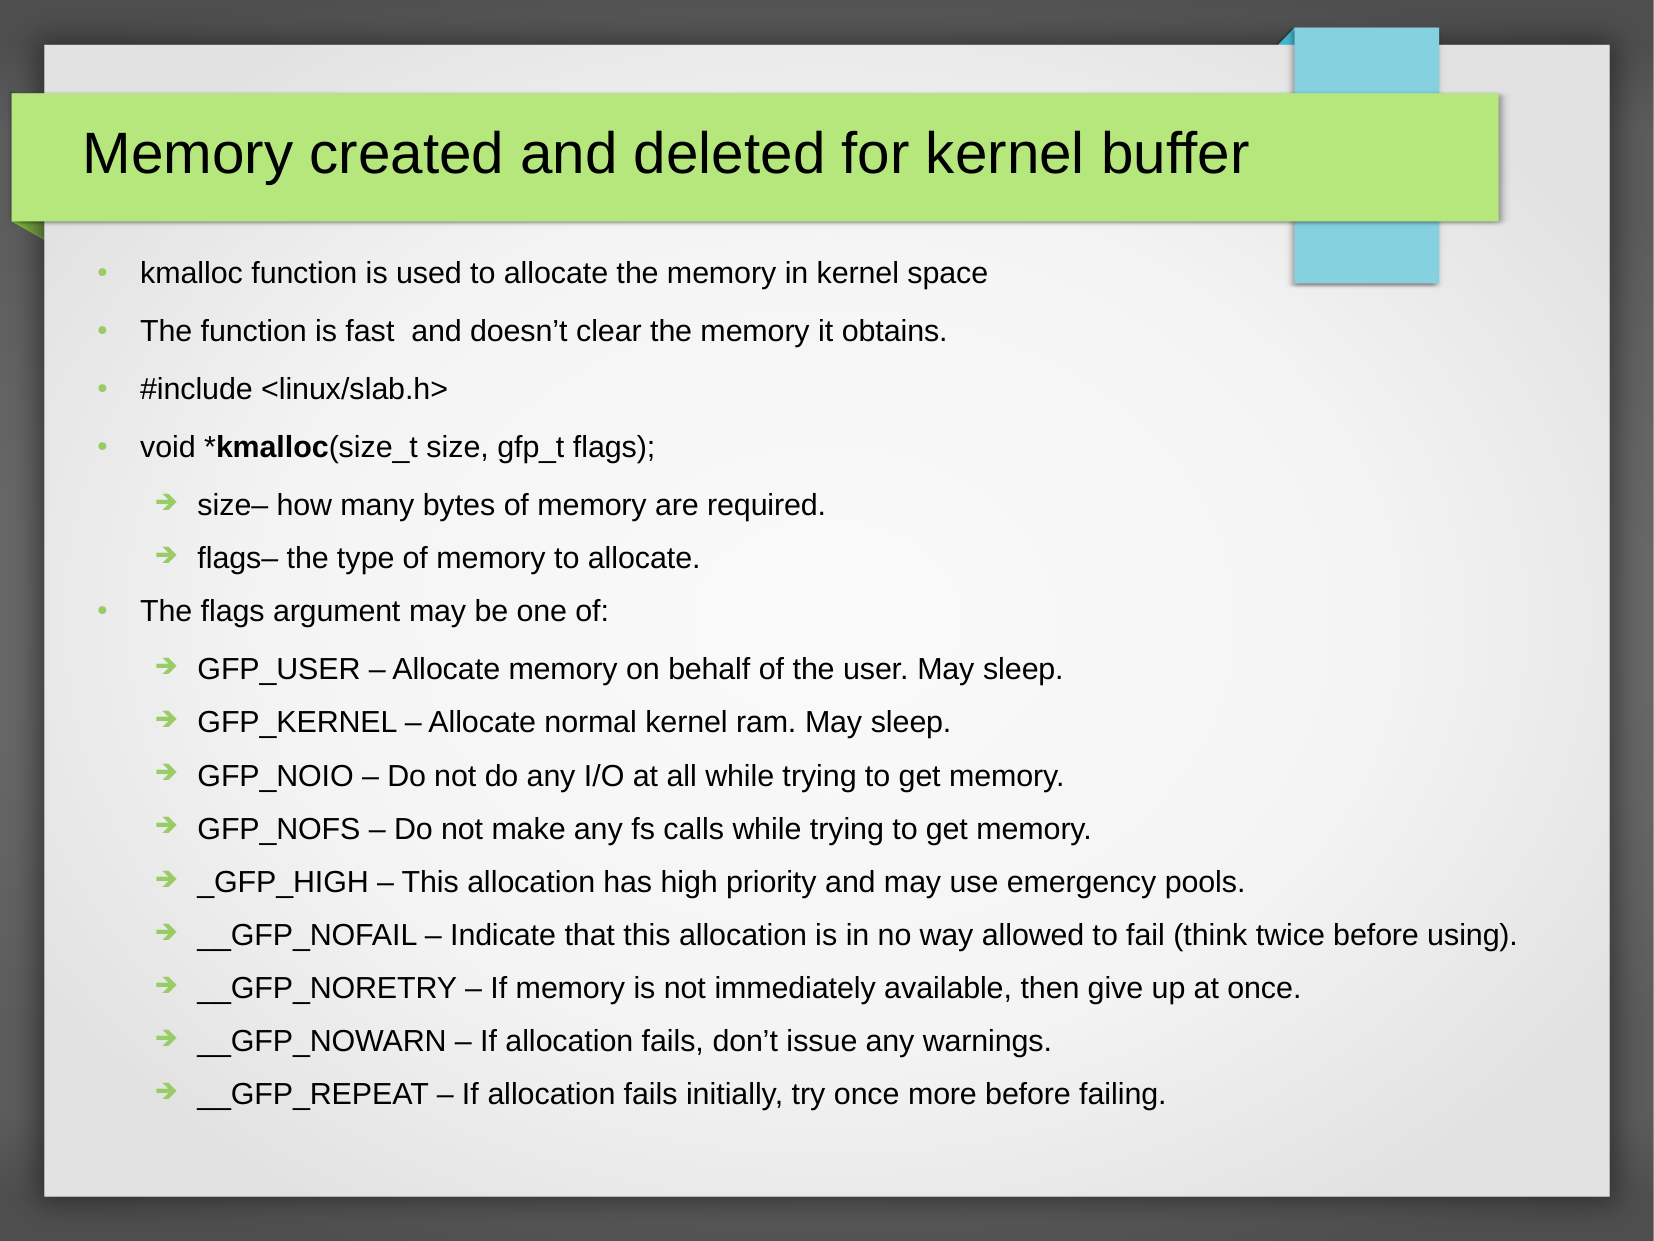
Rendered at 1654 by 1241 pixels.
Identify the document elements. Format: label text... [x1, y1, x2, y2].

title Memory created and deleted for kernel buffer [82, 94, 1264, 213]
list kmalloc function is used to allocate the memory in kernel space The function is fast and doesn’t clear the memory it obtains. #include <linux/slab.h> void *kmalloc(size_t size, gfp_t flags); size– how many bytes of memory are required. flags– the type of memory to allocate. The flags argument may be one of: GFP_USER – Allocate memory on behalf of the user. May sleep. GFP_KERNEL – Allocate normal kernel ram. May sleep. GFP_NOIO – Do not do any I/O at all while trying to get memory. GFP_NOFS – Do not make any fs calls while trying to get memory. _GFP_HIGH – This allocation has high priority and may use emergency pools. __GFP_NOFAIL – Indicate that this allocation is in no way allowed to fail (think twice before using). __GFP_NORETRY – If memory is not immediately available, then give up at once. __GFP_NOWARN – If allocation fails, don’t issue any warnings. __GFP_REPEAT – If allocation fails initially, try once more before failing. [82, 256, 1582, 1113]
picture [0, 0, 1654, 1241]
